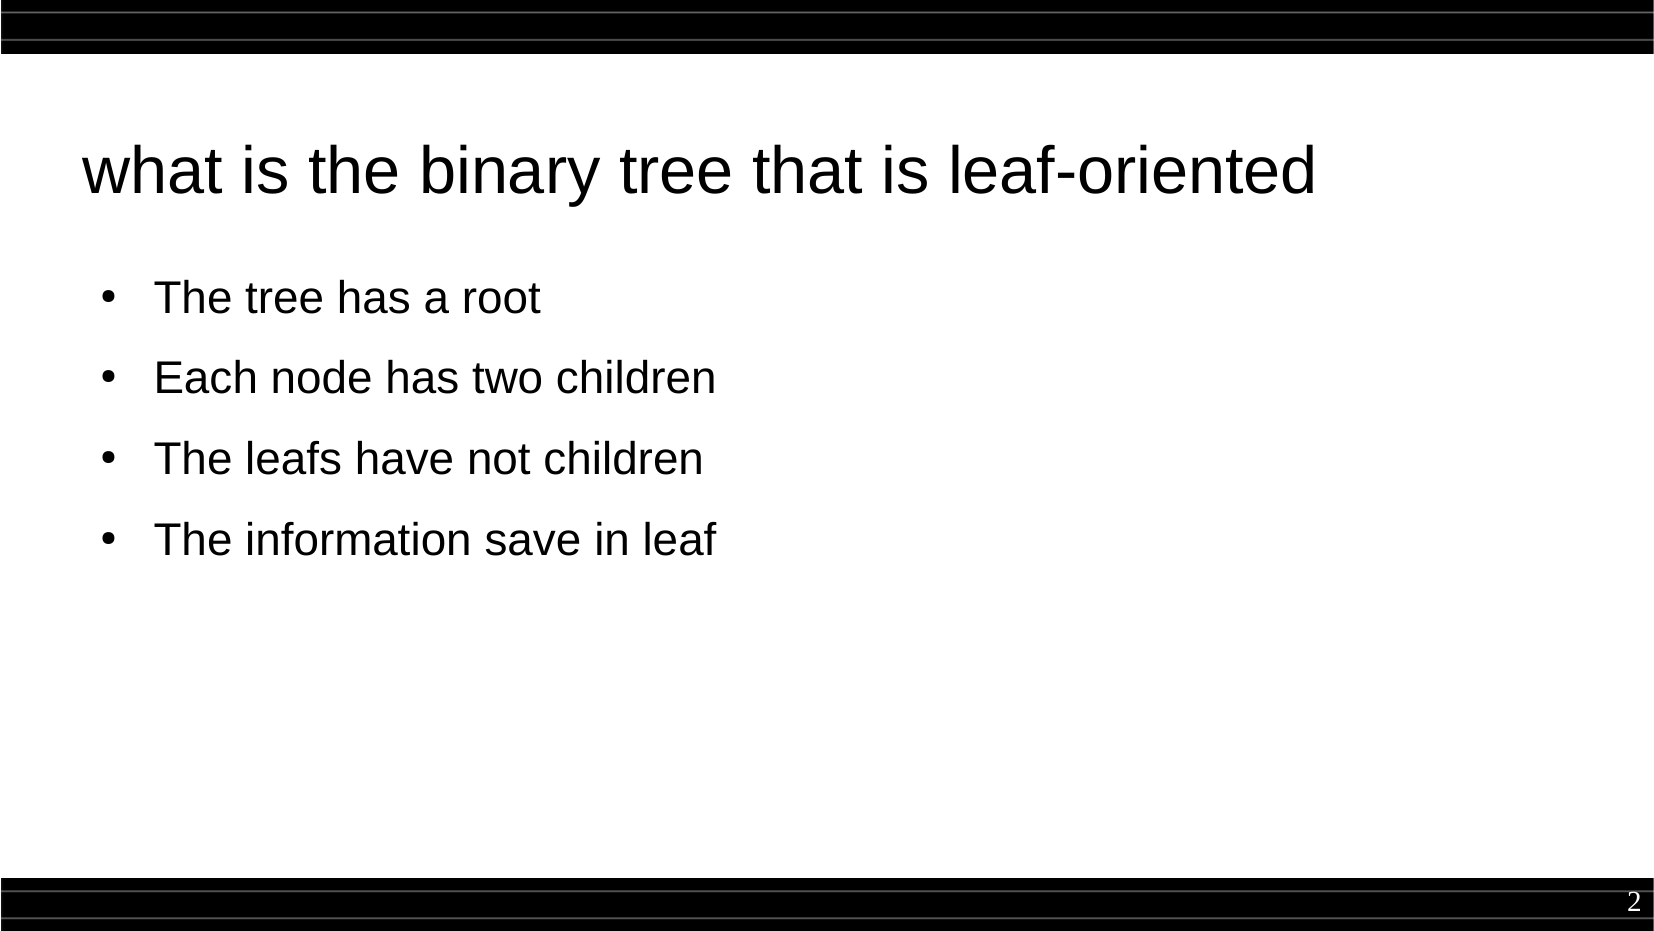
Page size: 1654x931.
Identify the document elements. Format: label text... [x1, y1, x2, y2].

picture [1, 878, 1654, 931]
title what is the binary tree that is leaf-oriented [82, 92, 1571, 249]
picture [1, 0, 1654, 54]
list The tree has a root Each node has two children The leafs have not children The information save in leaf [82, 271, 1571, 758]
